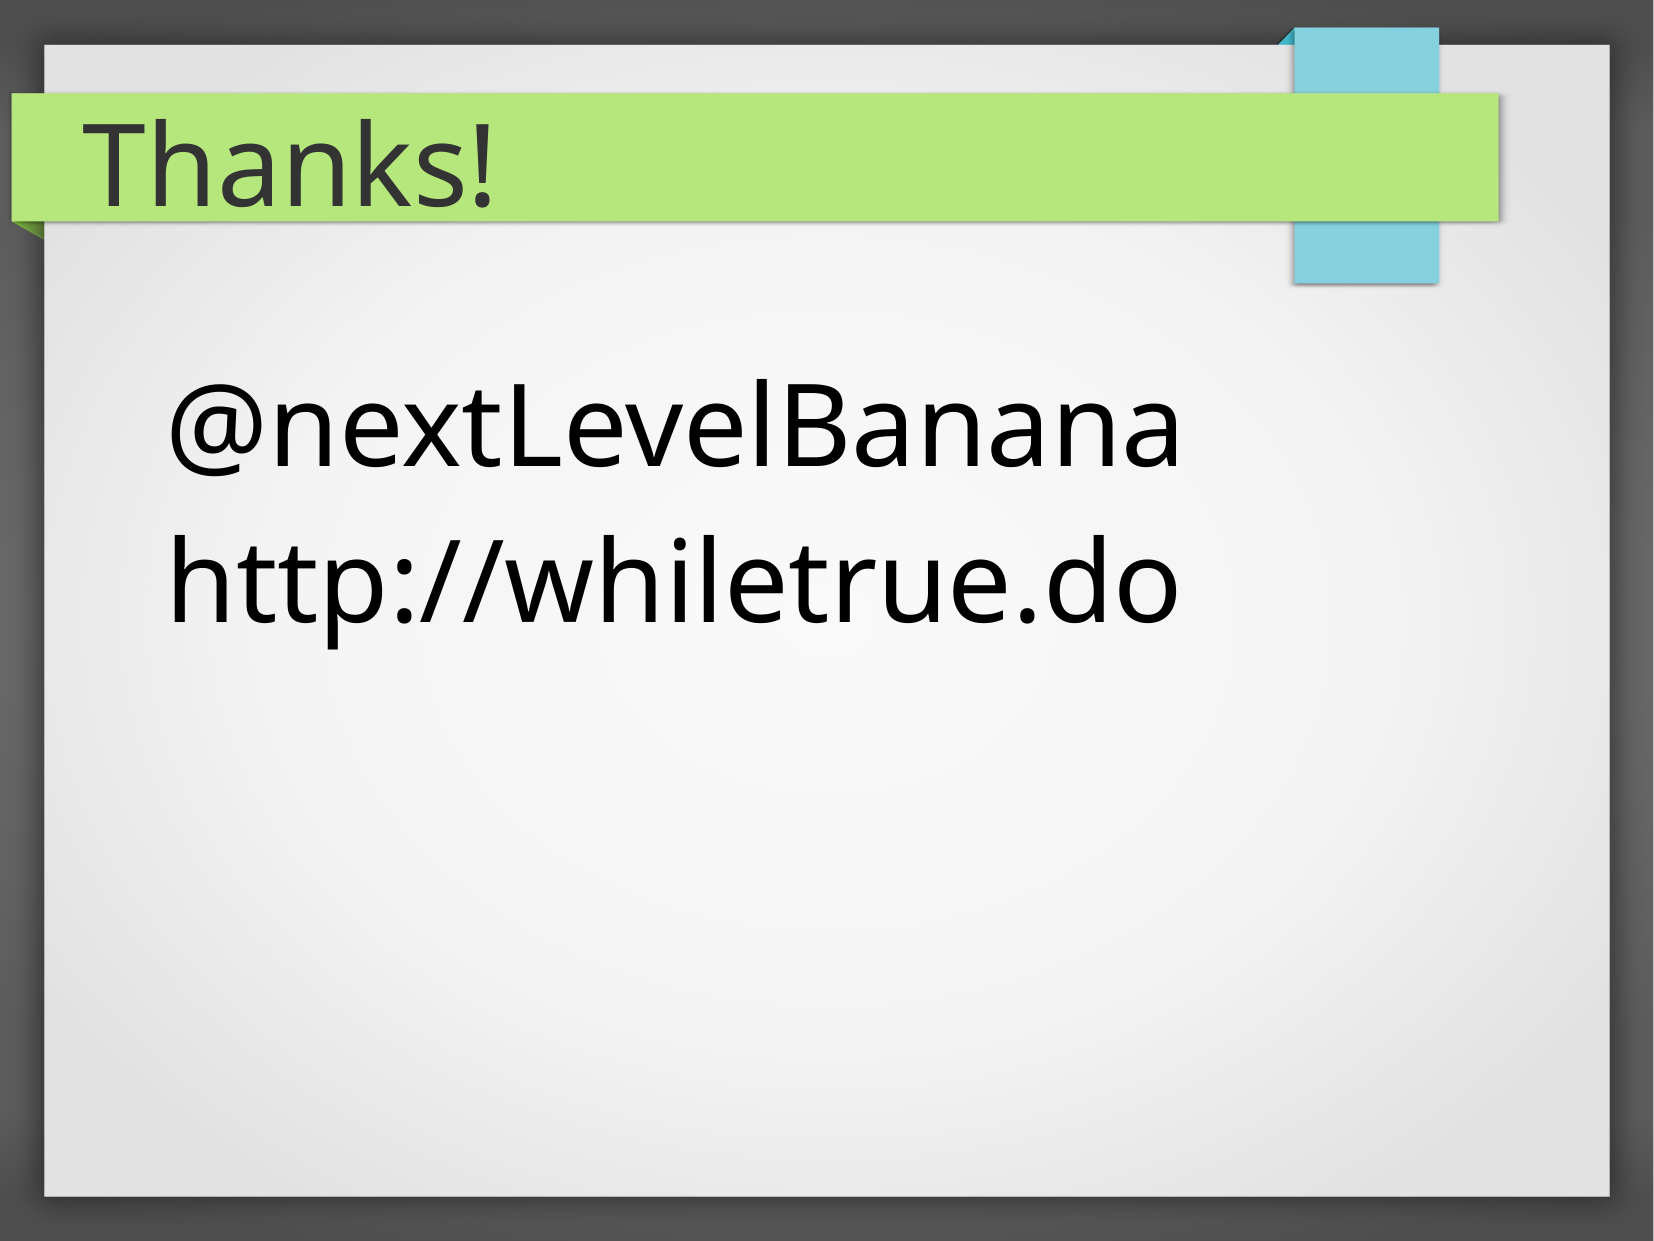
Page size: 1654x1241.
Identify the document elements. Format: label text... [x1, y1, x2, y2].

subtitle @nextLevelBanana http://whiletrue.do [165, 343, 1538, 1052]
title Thanks! [82, 108, 1465, 215]
picture [0, 0, 1654, 1241]
